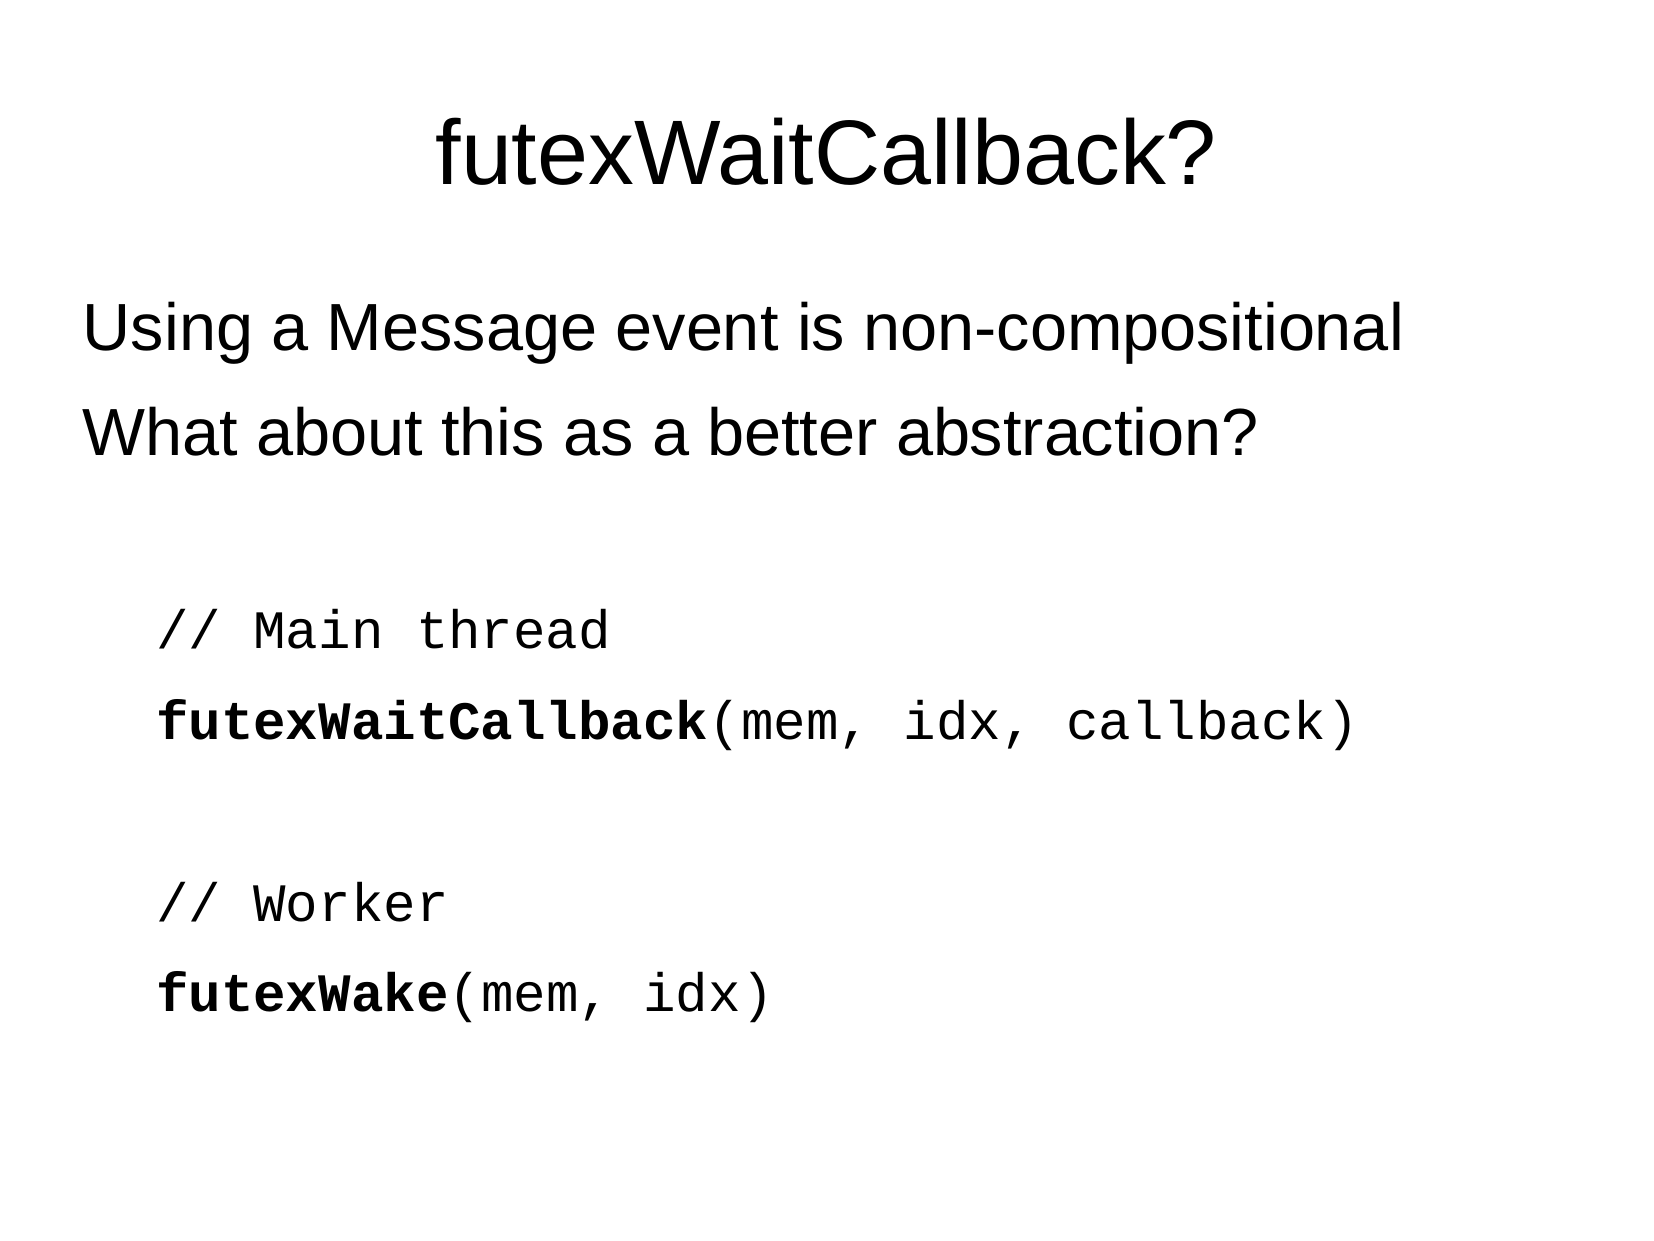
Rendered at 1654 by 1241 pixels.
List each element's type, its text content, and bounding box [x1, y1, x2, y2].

title futexWaitCallback? [82, 49, 1571, 257]
list Using a Message event is non-compositional What about this as a better abstraction? // Main thread futexWaitCallback(mem, idx, callback) // Worker futexWake(mem, idx) [82, 290, 1571, 1118]
